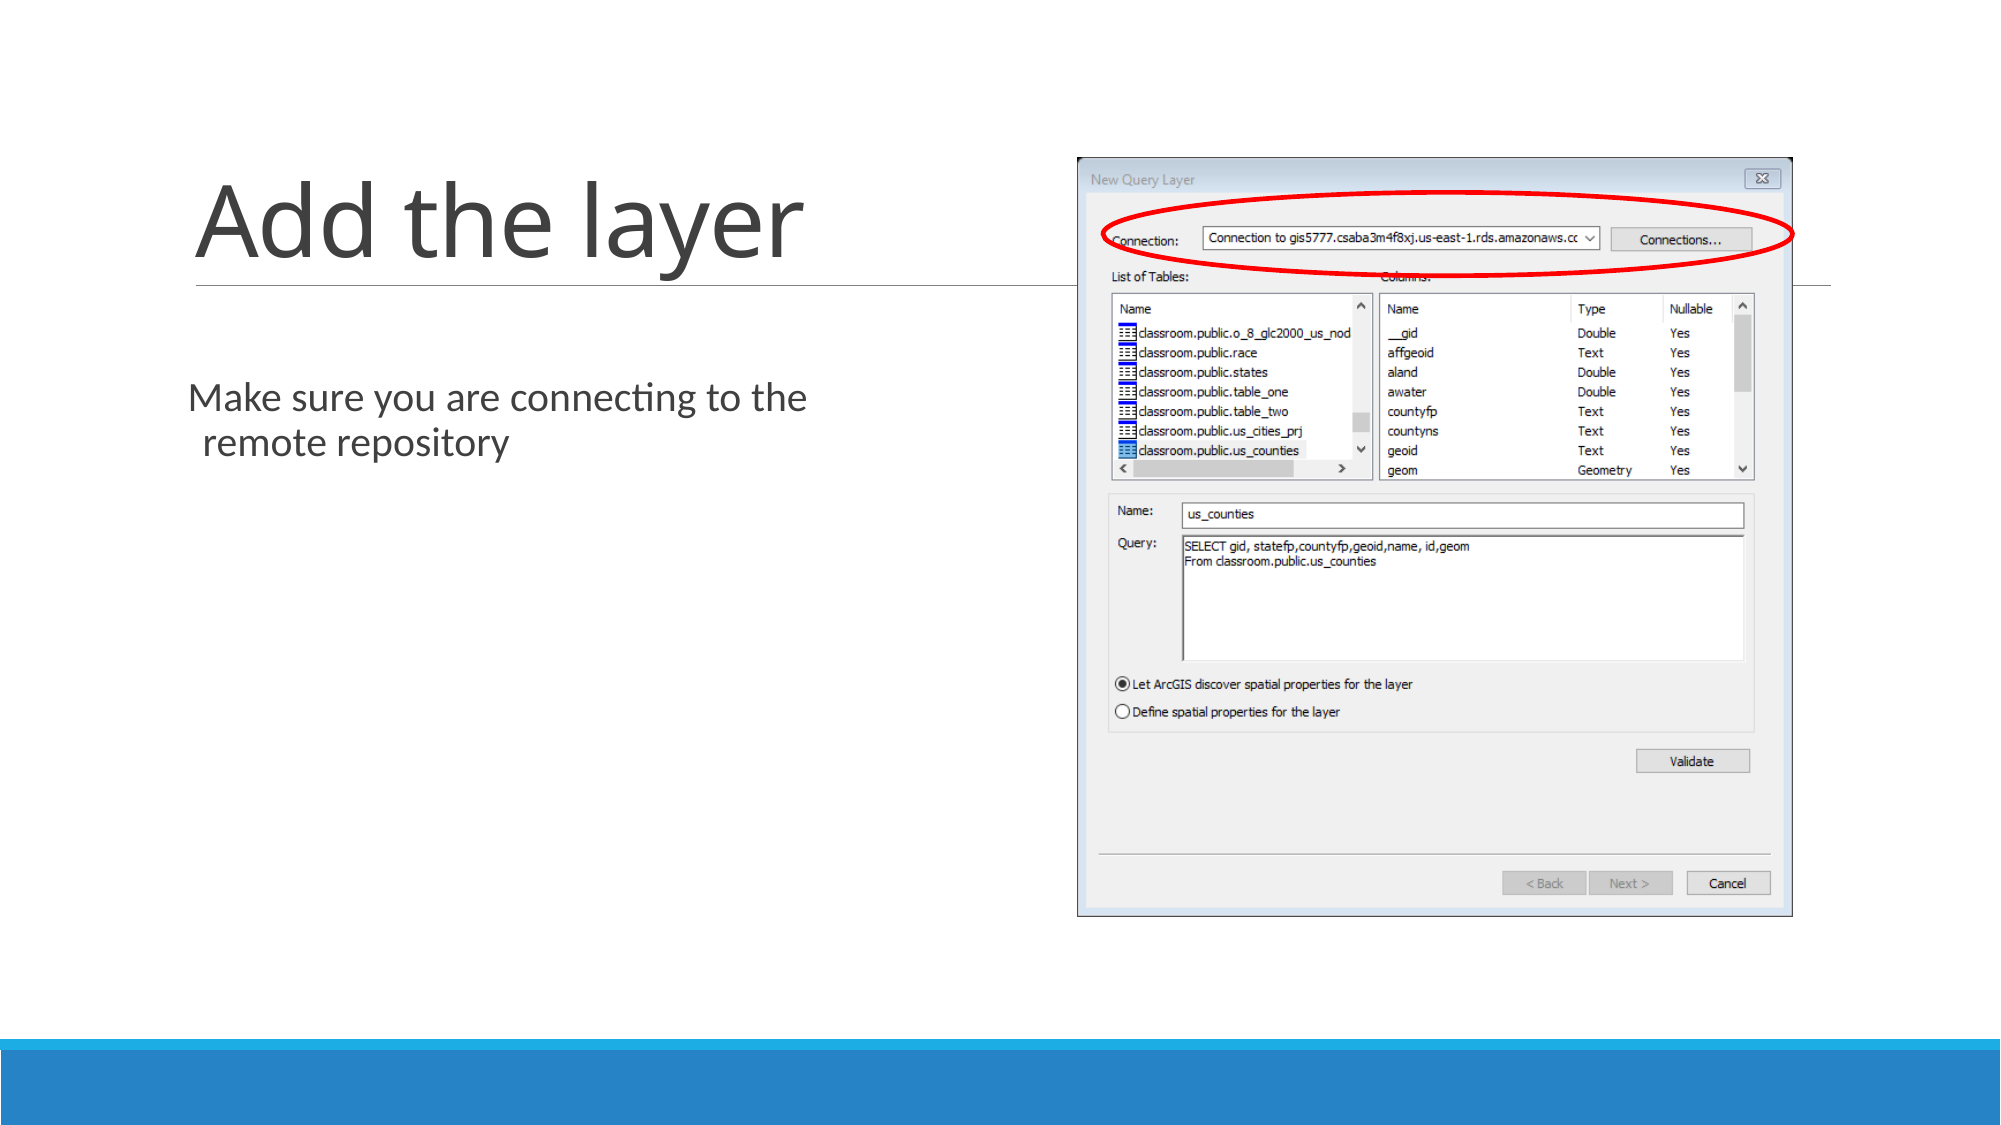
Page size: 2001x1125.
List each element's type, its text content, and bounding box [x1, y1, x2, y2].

list Make sure you are connecting to the remote repository [172, 368, 935, 908]
picture [1106, 195, 1789, 273]
title Add the layer [180, 47, 1831, 286]
picture [1077, 157, 1793, 917]
